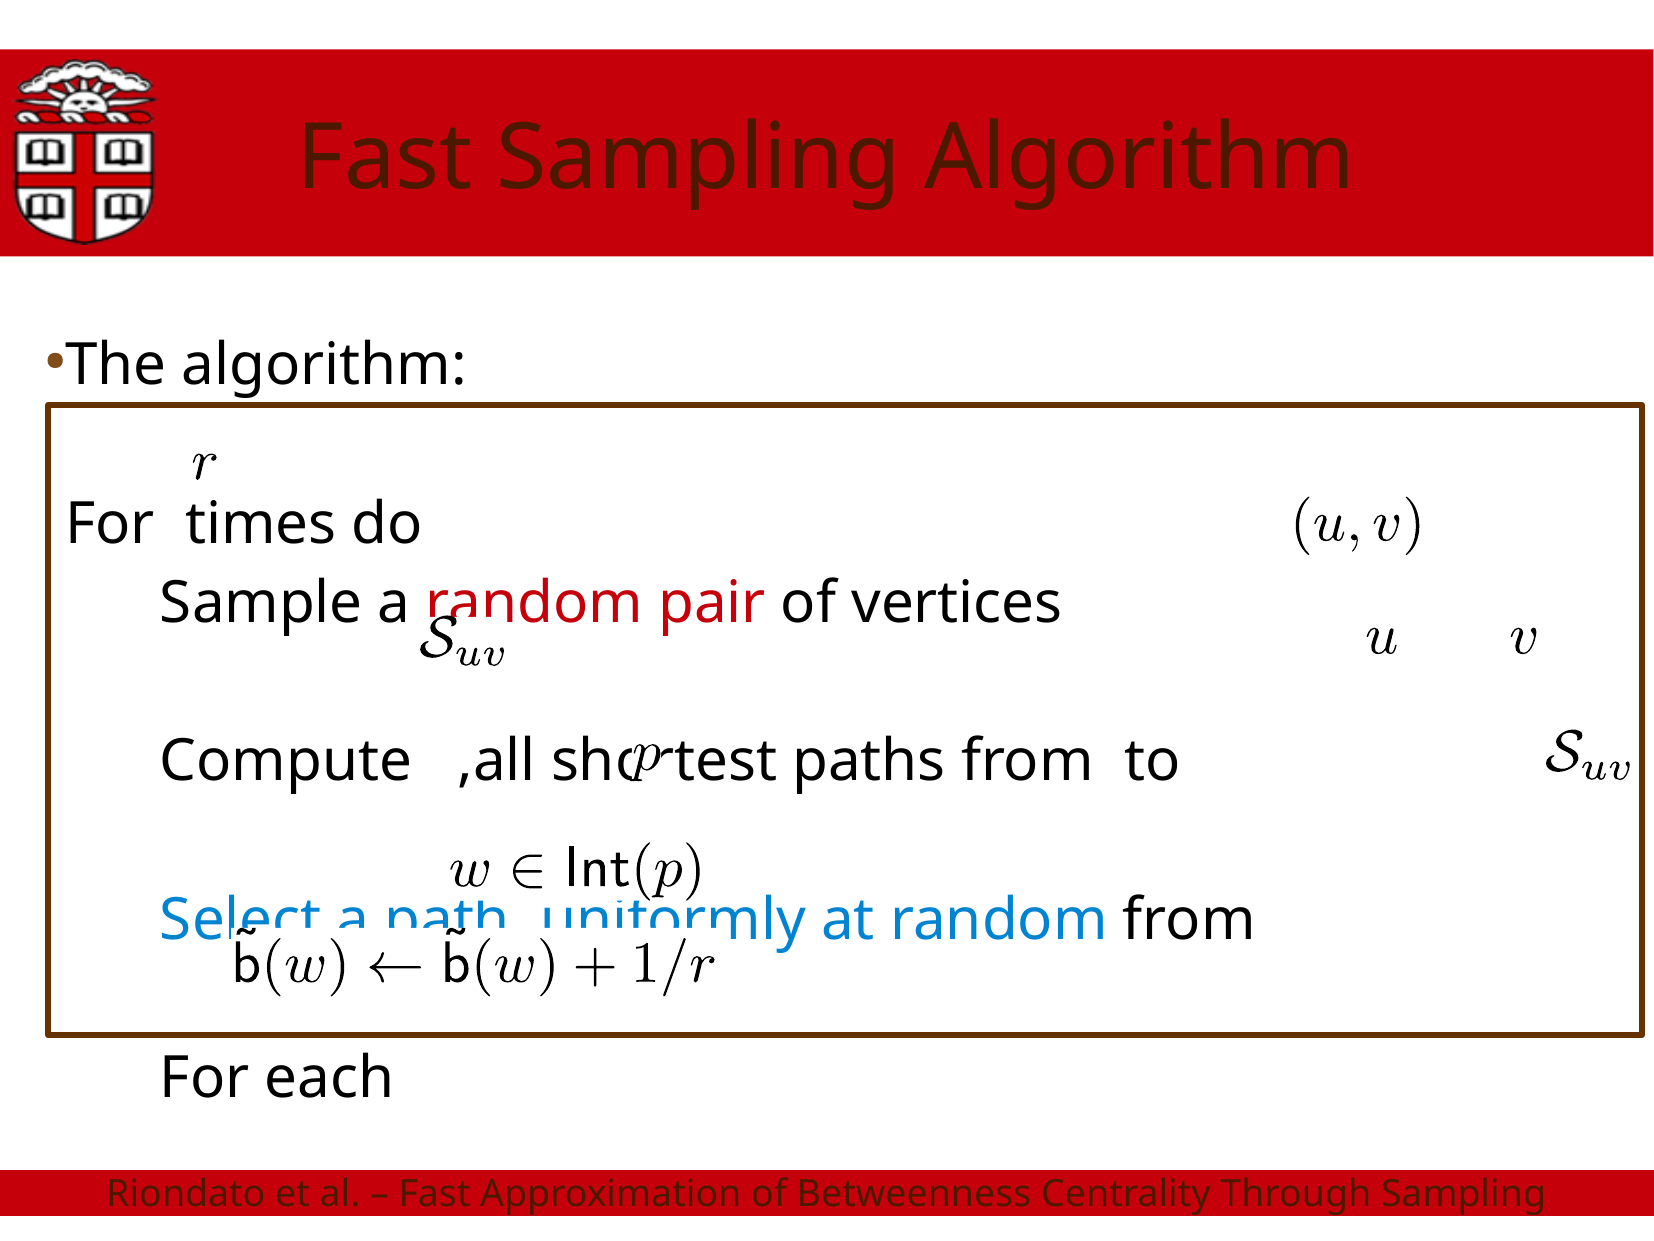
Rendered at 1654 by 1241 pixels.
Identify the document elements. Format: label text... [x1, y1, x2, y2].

text_box [191, 453, 220, 481]
text_box The algorithm: For times do Sample a random pair of vertices Compute ,all shortest paths from to Select a path uniformly at random from For each [30, 315, 1621, 971]
text_box The algorithm: For times do Sample a random pair of vertices Compute ,all shortest paths from to Select a path uniformly at random from For each [51, 408, 1621, 971]
text_box [419, 615, 507, 666]
text_box Riondato et al. – Fast Approximation of Betweenness Centrality Through Sampling [0, 1170, 1654, 1216]
text_box [1290, 496, 1426, 556]
text_box [1365, 627, 1399, 655]
text_box [1545, 729, 1633, 781]
text_box [630, 744, 662, 782]
title Fast Sampling Algorithm [0, 49, 1654, 257]
picture [11, 59, 158, 245]
text_box [448, 842, 706, 901]
text_box [231, 927, 718, 997]
text_box [1509, 627, 1540, 655]
